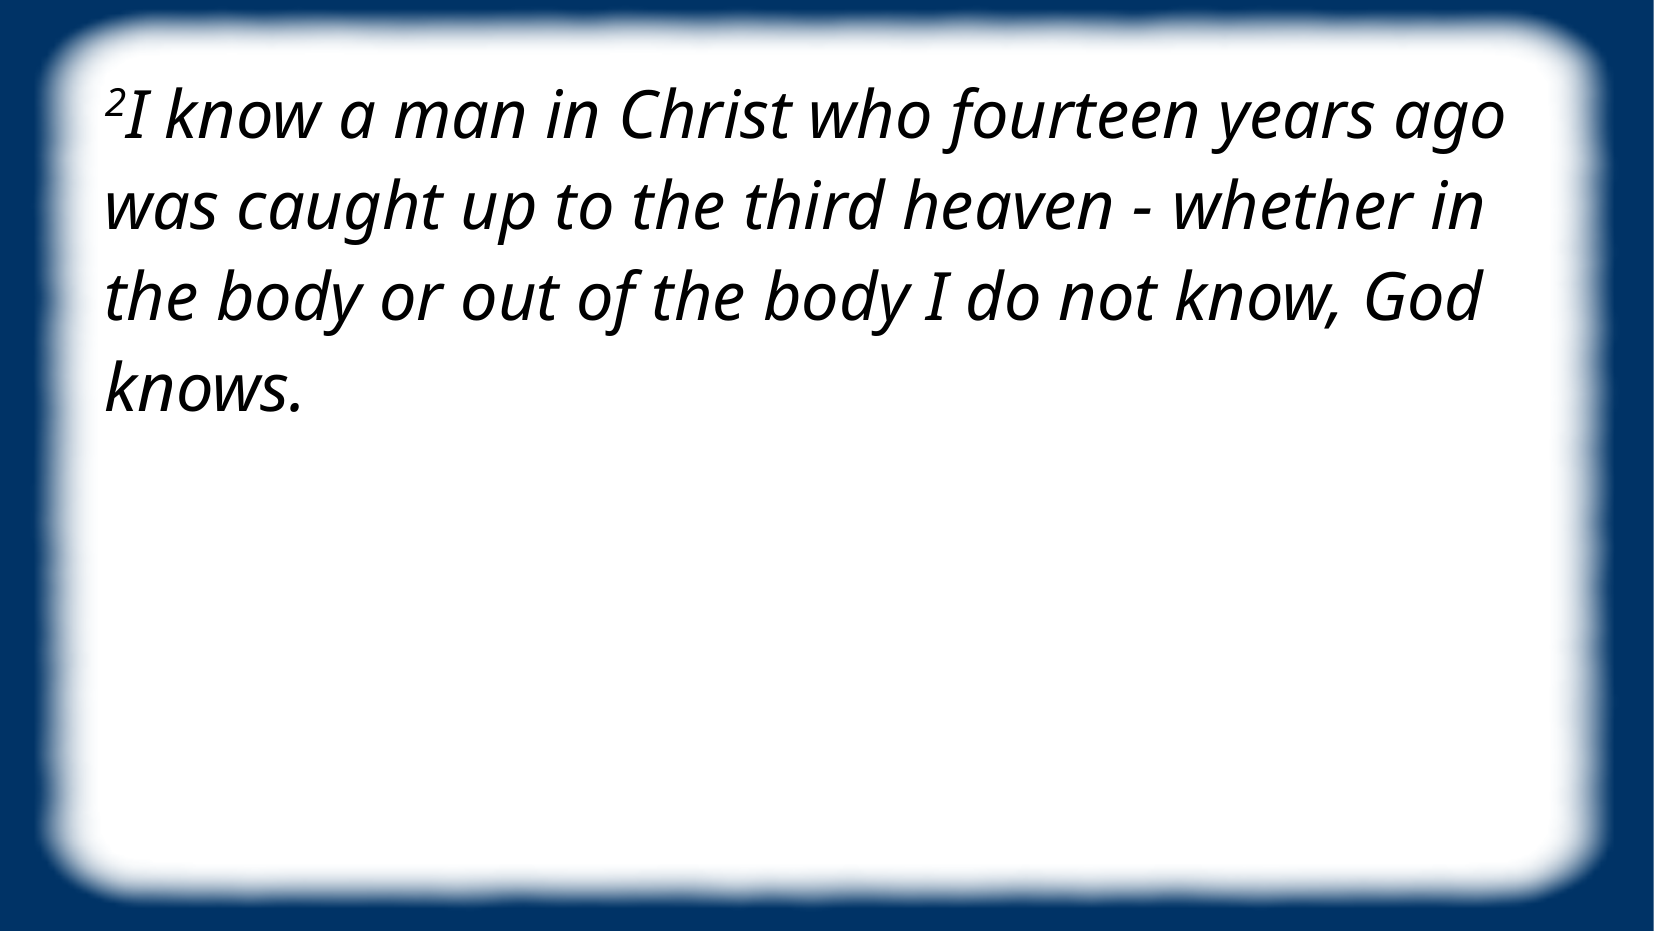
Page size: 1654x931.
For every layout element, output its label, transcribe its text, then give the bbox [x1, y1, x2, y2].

picture [0, 0, 1654, 931]
text_box 2I know a man in Christ who fourteen years ago was caught up to the third heaven - whether in the body or out of the body I do not know, God knows. [90, 60, 1561, 466]
